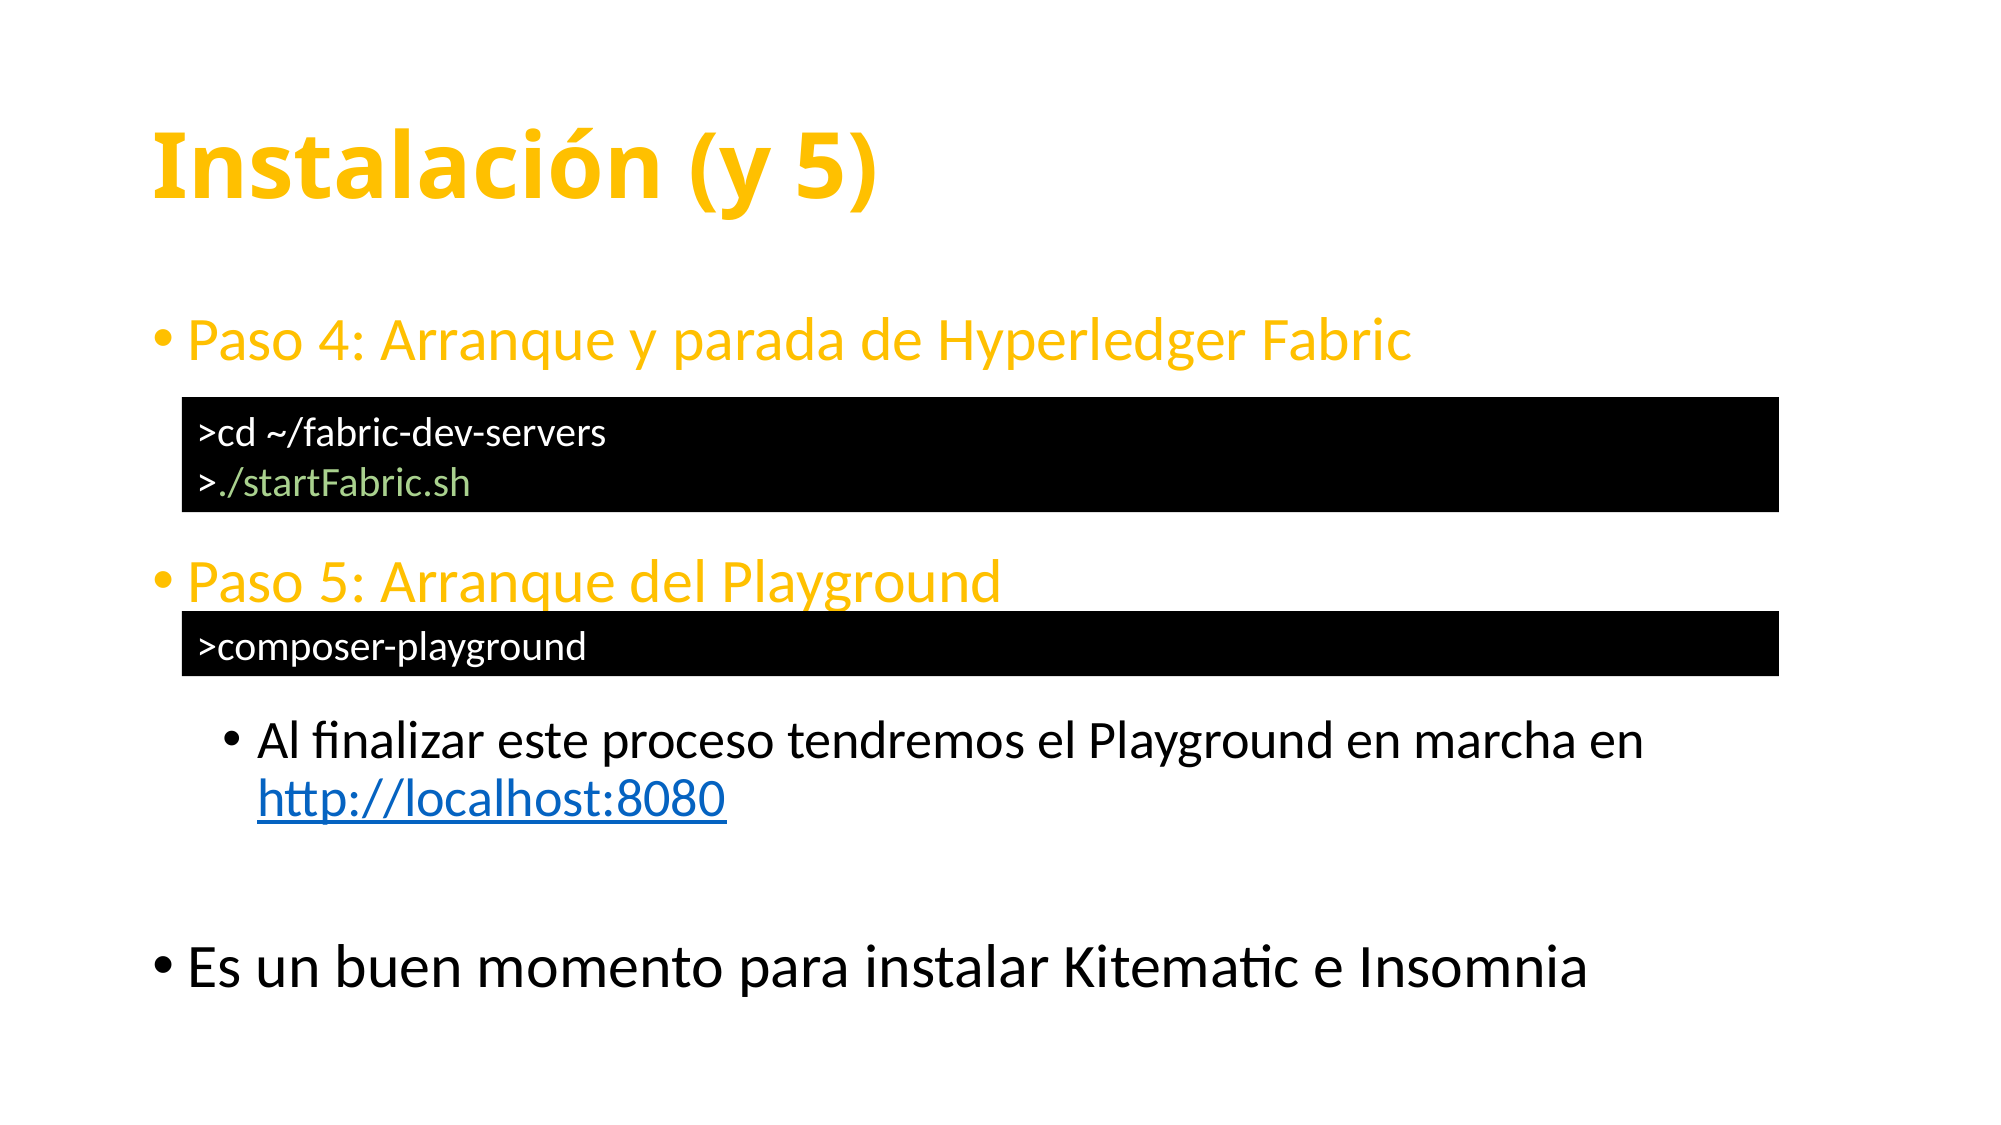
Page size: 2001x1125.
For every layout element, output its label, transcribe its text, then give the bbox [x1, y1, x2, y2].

list Paso 4: Arranque y parada de Hyperledger Fabric Paso 5: Arranque del Playground Al finalizar este proceso tendremos el Playground en marcha en http://localhost:8080 Es un buen momento para instalar Kitematic e Insomnia [137, 299, 1863, 1014]
text_box >composer-playground [181, 611, 1779, 677]
text_box >cd ~/fabric-dev-servers >./startFabric.sh [181, 397, 1779, 513]
title Instalación (y 5) [137, 59, 1863, 278]
